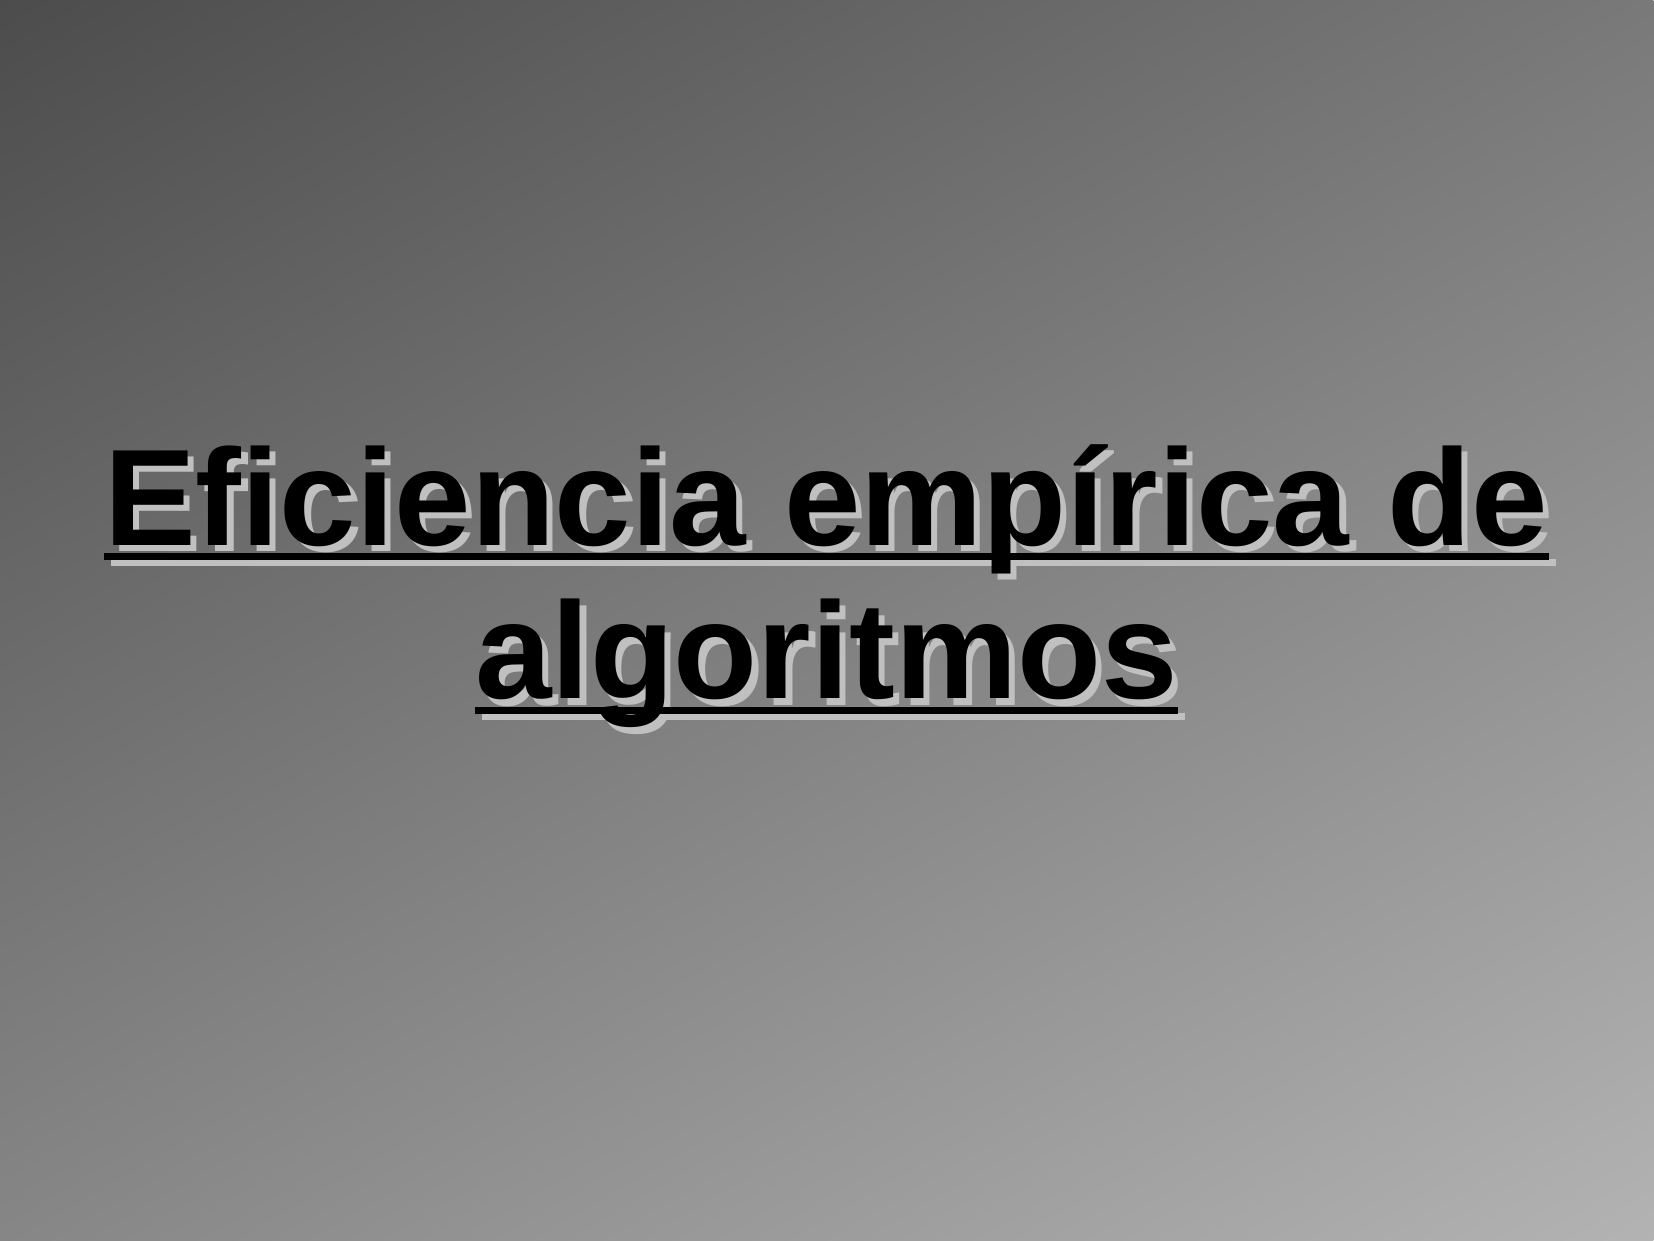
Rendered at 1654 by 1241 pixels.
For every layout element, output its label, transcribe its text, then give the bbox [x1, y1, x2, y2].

subtitle Eficiencia empírica de algoritmos [82, 94, 1571, 1055]
